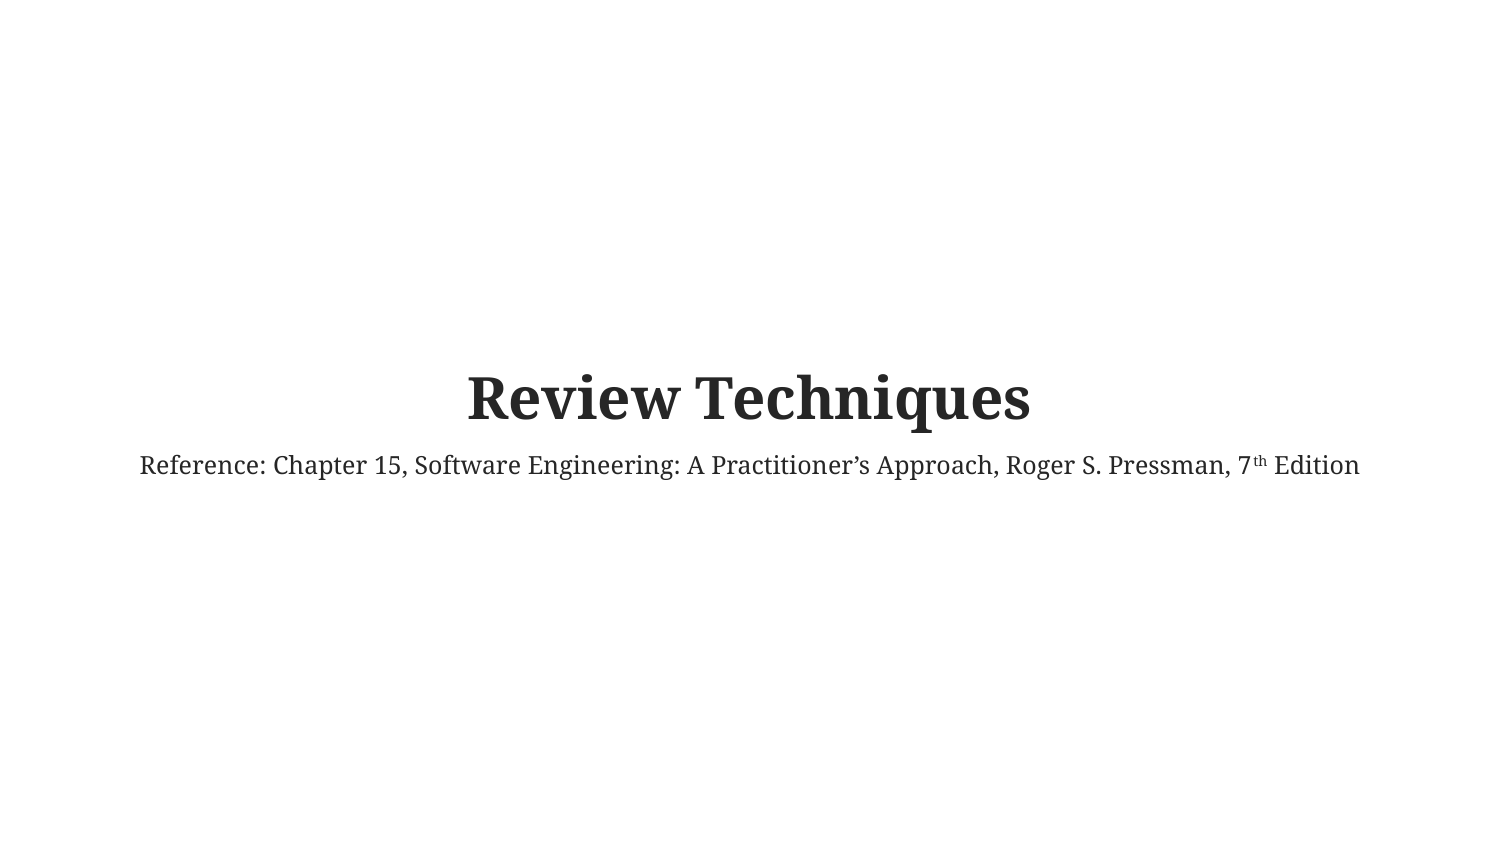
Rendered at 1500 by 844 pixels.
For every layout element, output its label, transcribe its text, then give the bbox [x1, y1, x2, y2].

subtitle Review Techniques Reference: Chapter 15, Software Engineering: A Practitioner’s Approach, Roger S. Pressman, 7th Edition [75, 118, 1425, 721]
